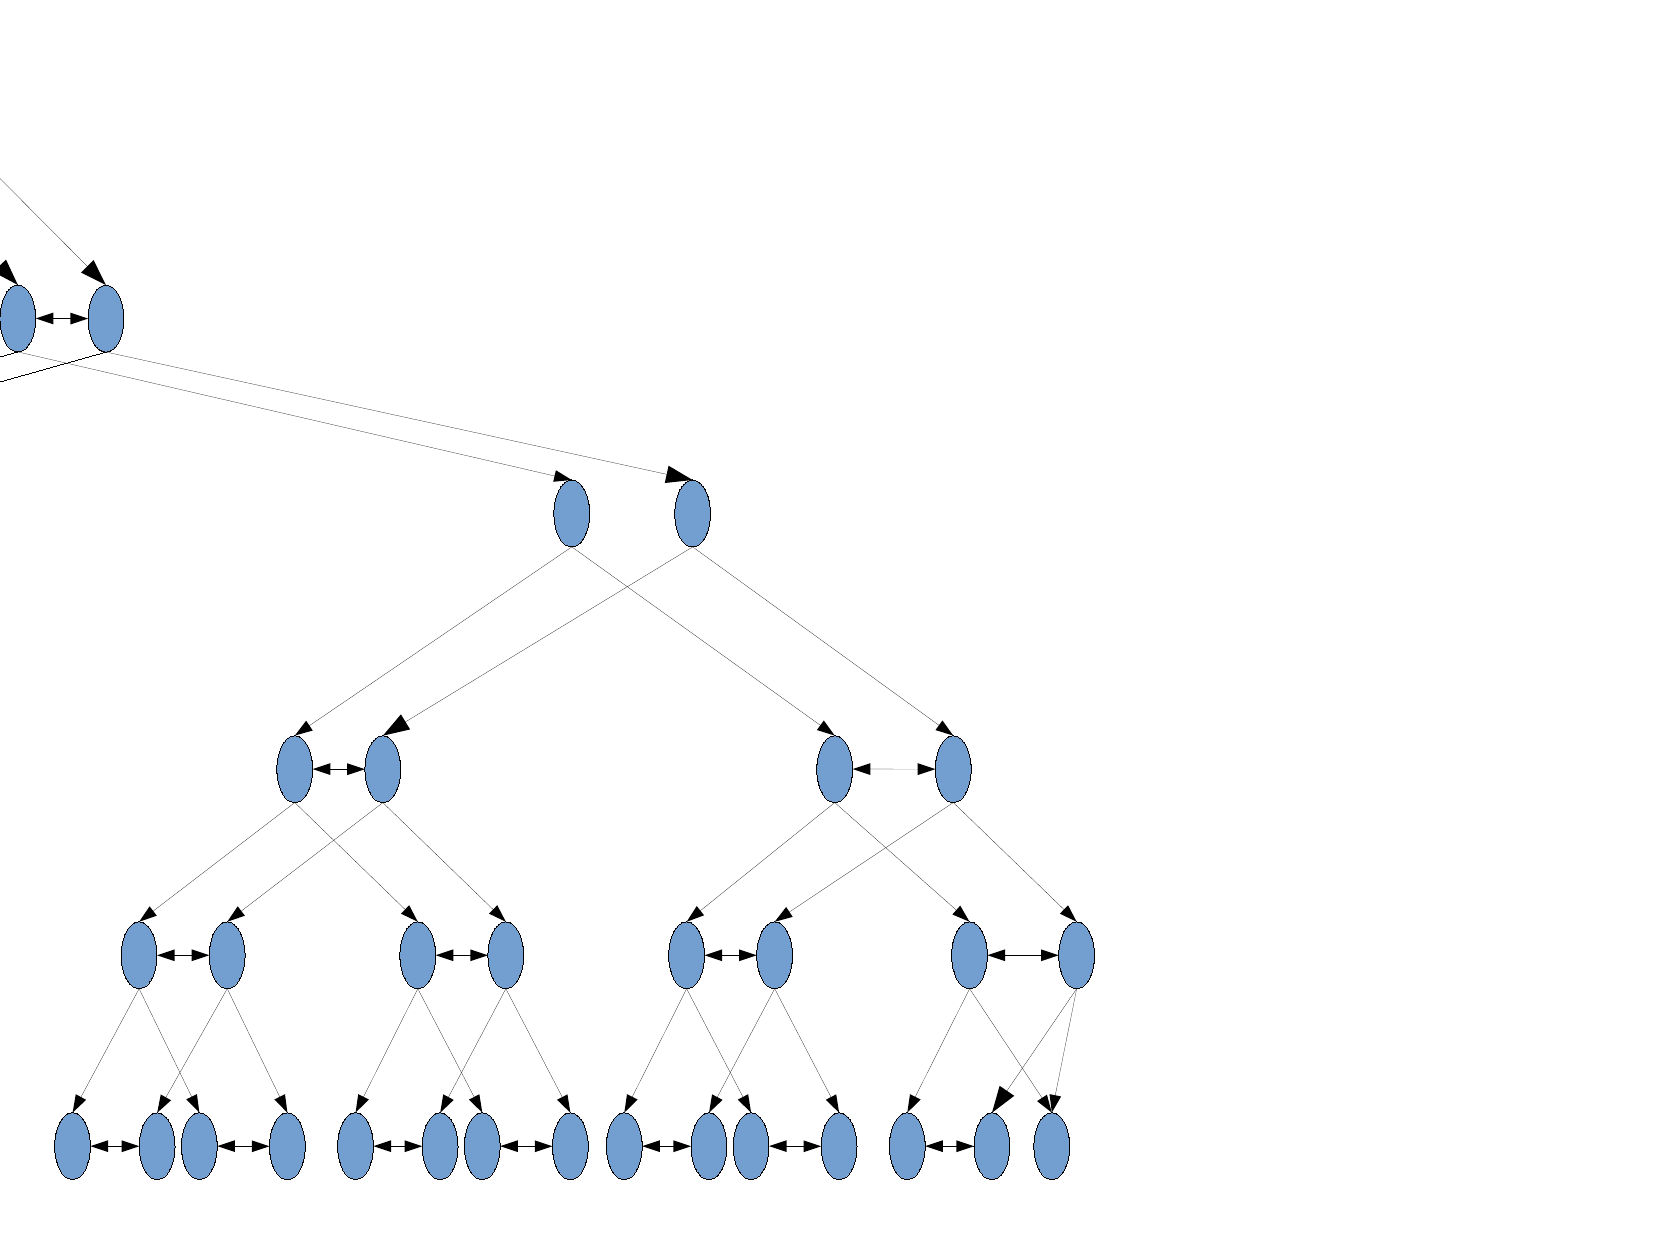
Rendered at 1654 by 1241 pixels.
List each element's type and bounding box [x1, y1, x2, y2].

text_box [668, 921, 705, 989]
text_box [889, 1112, 926, 1180]
text_box [552, 1112, 589, 1180]
text_box [209, 921, 246, 989]
text_box [422, 1112, 459, 1180]
text_box [337, 1112, 374, 1180]
text_box [674, 480, 711, 547]
text_box [54, 1112, 91, 1180]
text_box [399, 921, 436, 989]
text_box [181, 1112, 218, 1180]
text_box [821, 1112, 858, 1180]
text_box [606, 1112, 643, 1180]
text_box [553, 479, 590, 547]
text_box [487, 921, 524, 989]
text_box [464, 1112, 501, 1180]
text_box [139, 1112, 176, 1180]
text_box [269, 1112, 306, 1180]
text_box [88, 285, 124, 352]
text_box [1058, 921, 1095, 989]
text_box [364, 735, 401, 803]
text_box [756, 921, 793, 989]
text_box [816, 735, 853, 803]
text_box [935, 735, 972, 803]
text_box [121, 921, 157, 989]
text_box [276, 735, 313, 803]
text_box [1033, 1112, 1070, 1180]
text_box [974, 1112, 1010, 1180]
text_box [951, 921, 988, 989]
text_box [733, 1112, 769, 1180]
text_box [0, 284, 36, 352]
text_box [691, 1112, 727, 1180]
